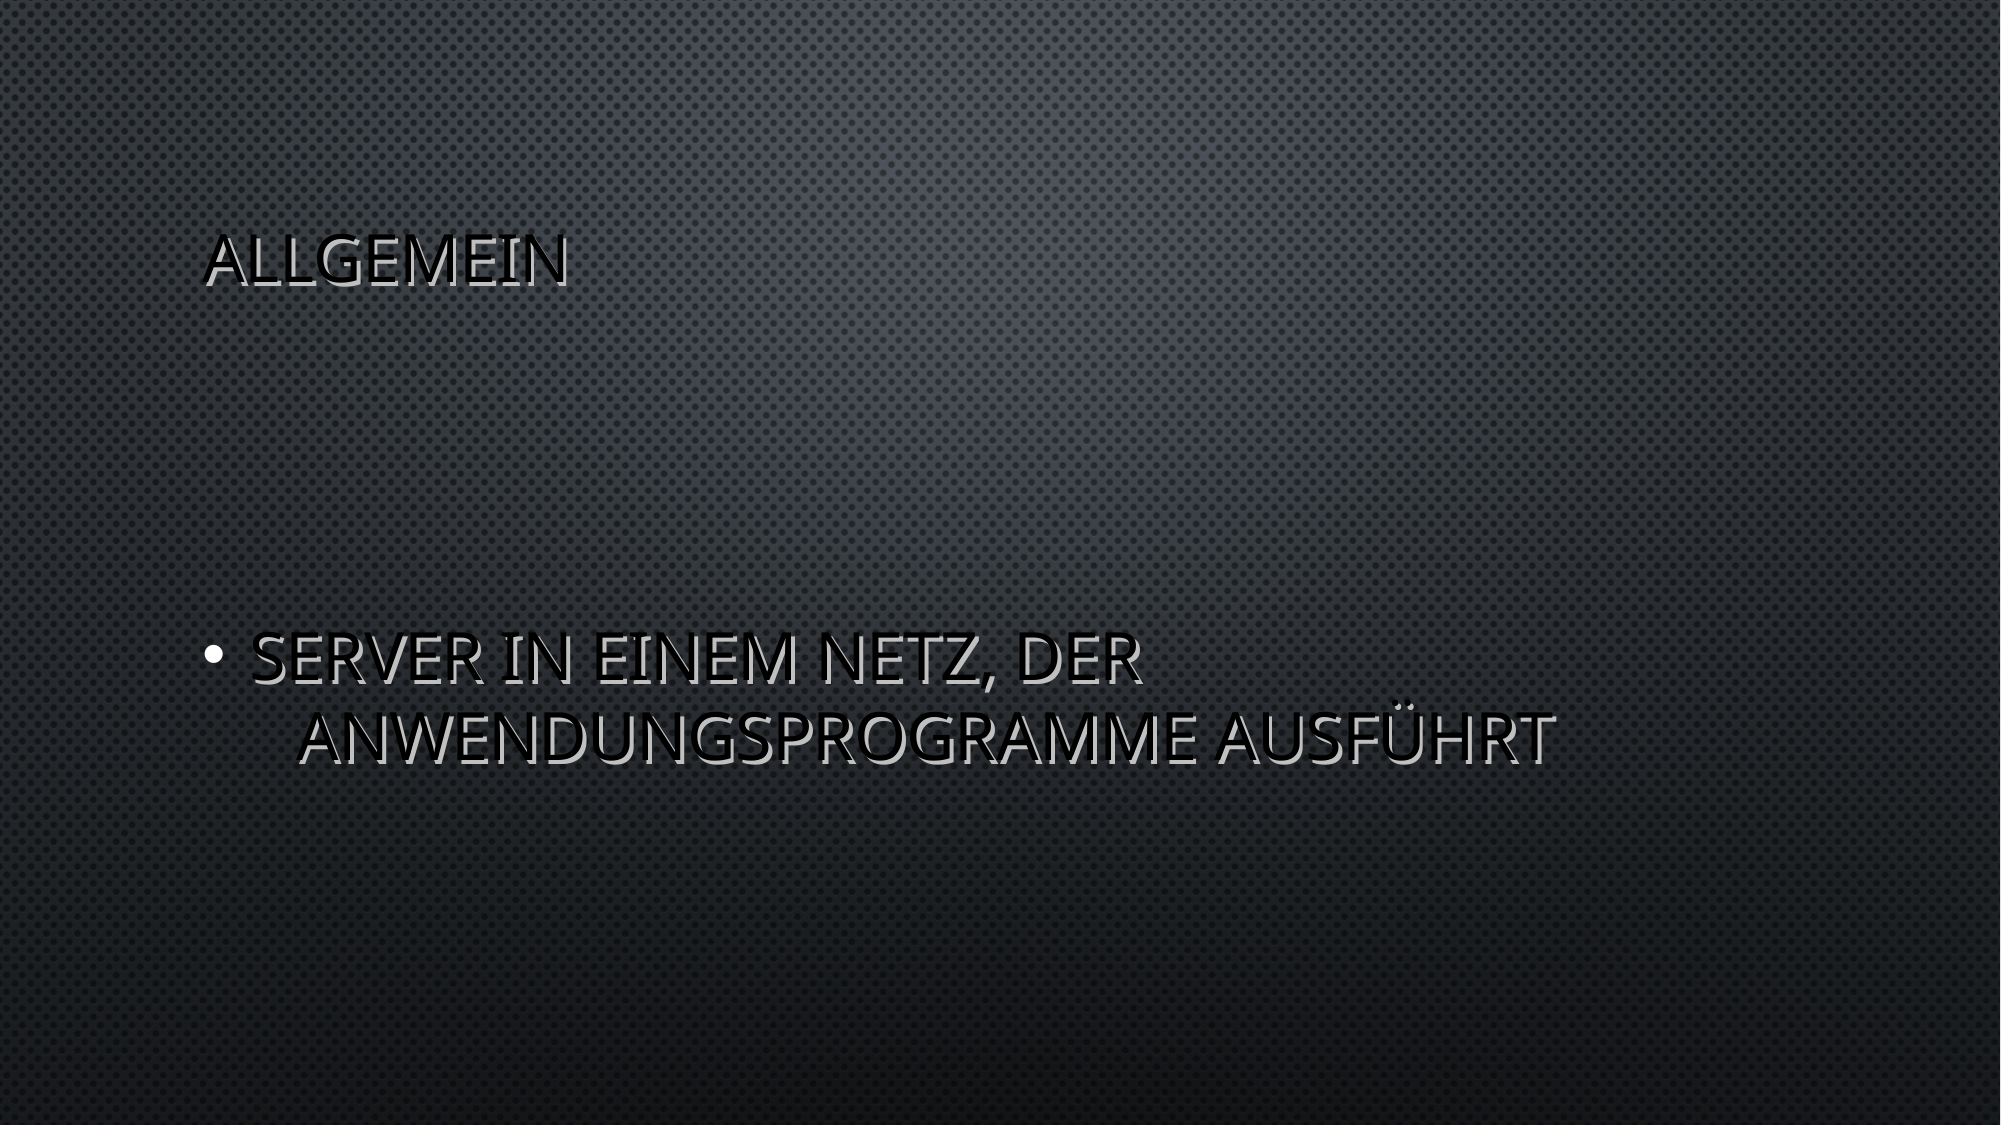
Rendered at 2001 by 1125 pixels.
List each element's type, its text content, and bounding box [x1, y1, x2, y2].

list Server in einem Netz, der Anwendungsprogramme ausführt [187, 437, 1813, 950]
title Allgemein [187, 99, 1813, 413]
